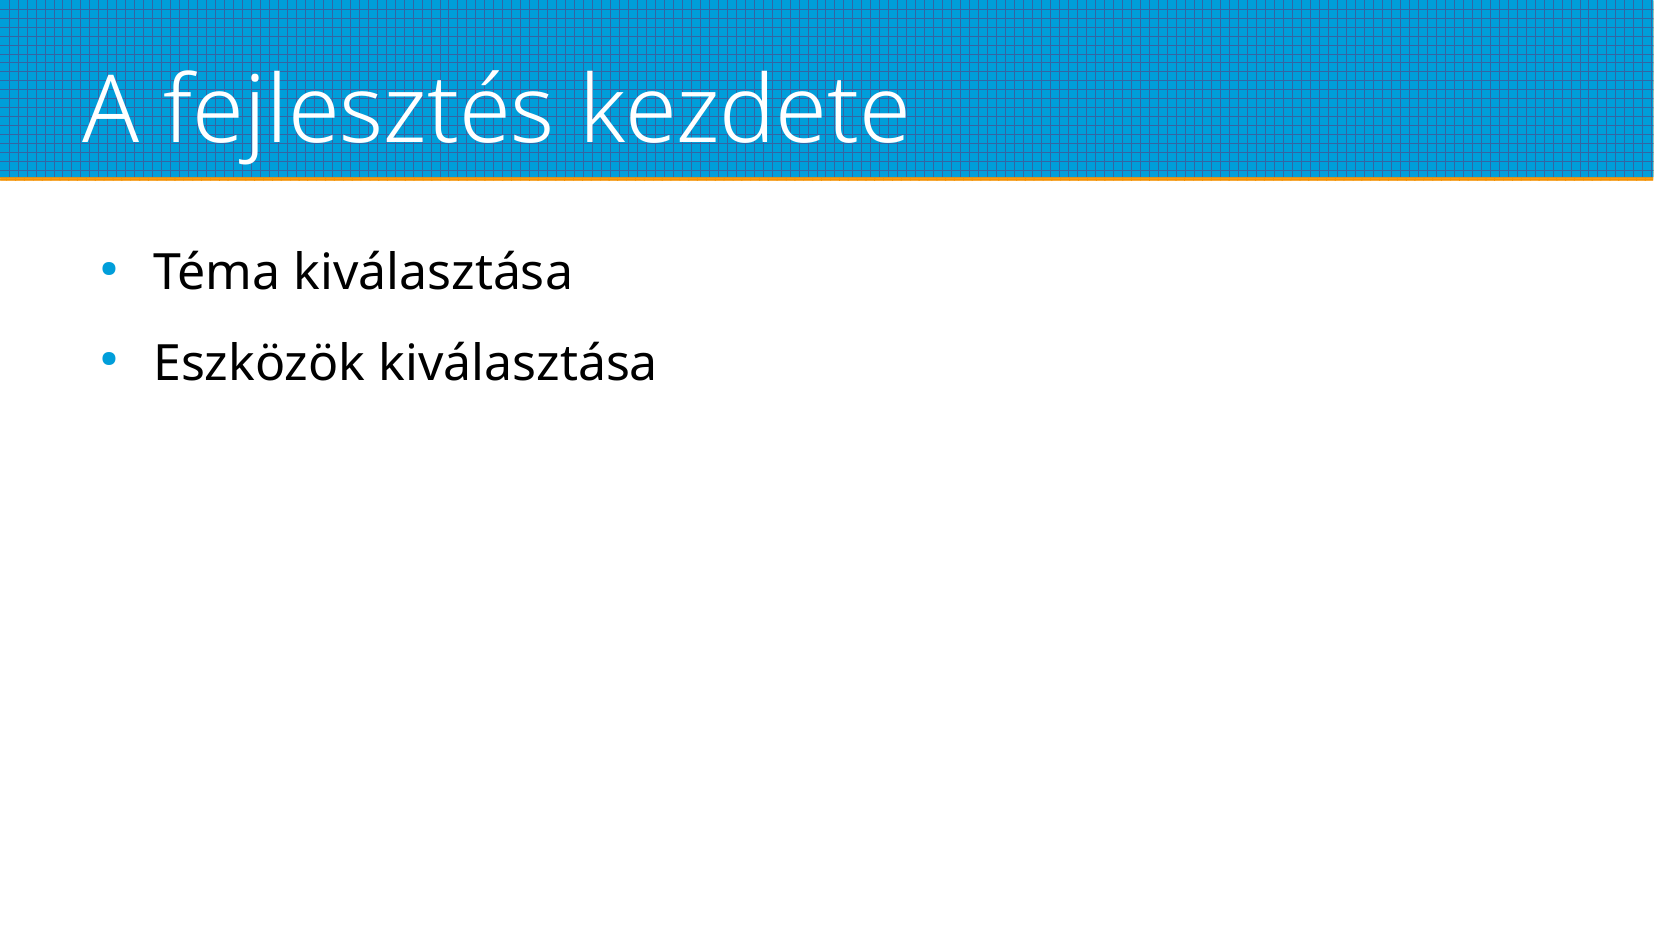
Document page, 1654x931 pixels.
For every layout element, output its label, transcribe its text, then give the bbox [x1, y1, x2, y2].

title A fejlesztés kezdete [82, 14, 1571, 171]
list Téma kiválasztása Eszközök kiválasztása [82, 236, 1563, 811]
